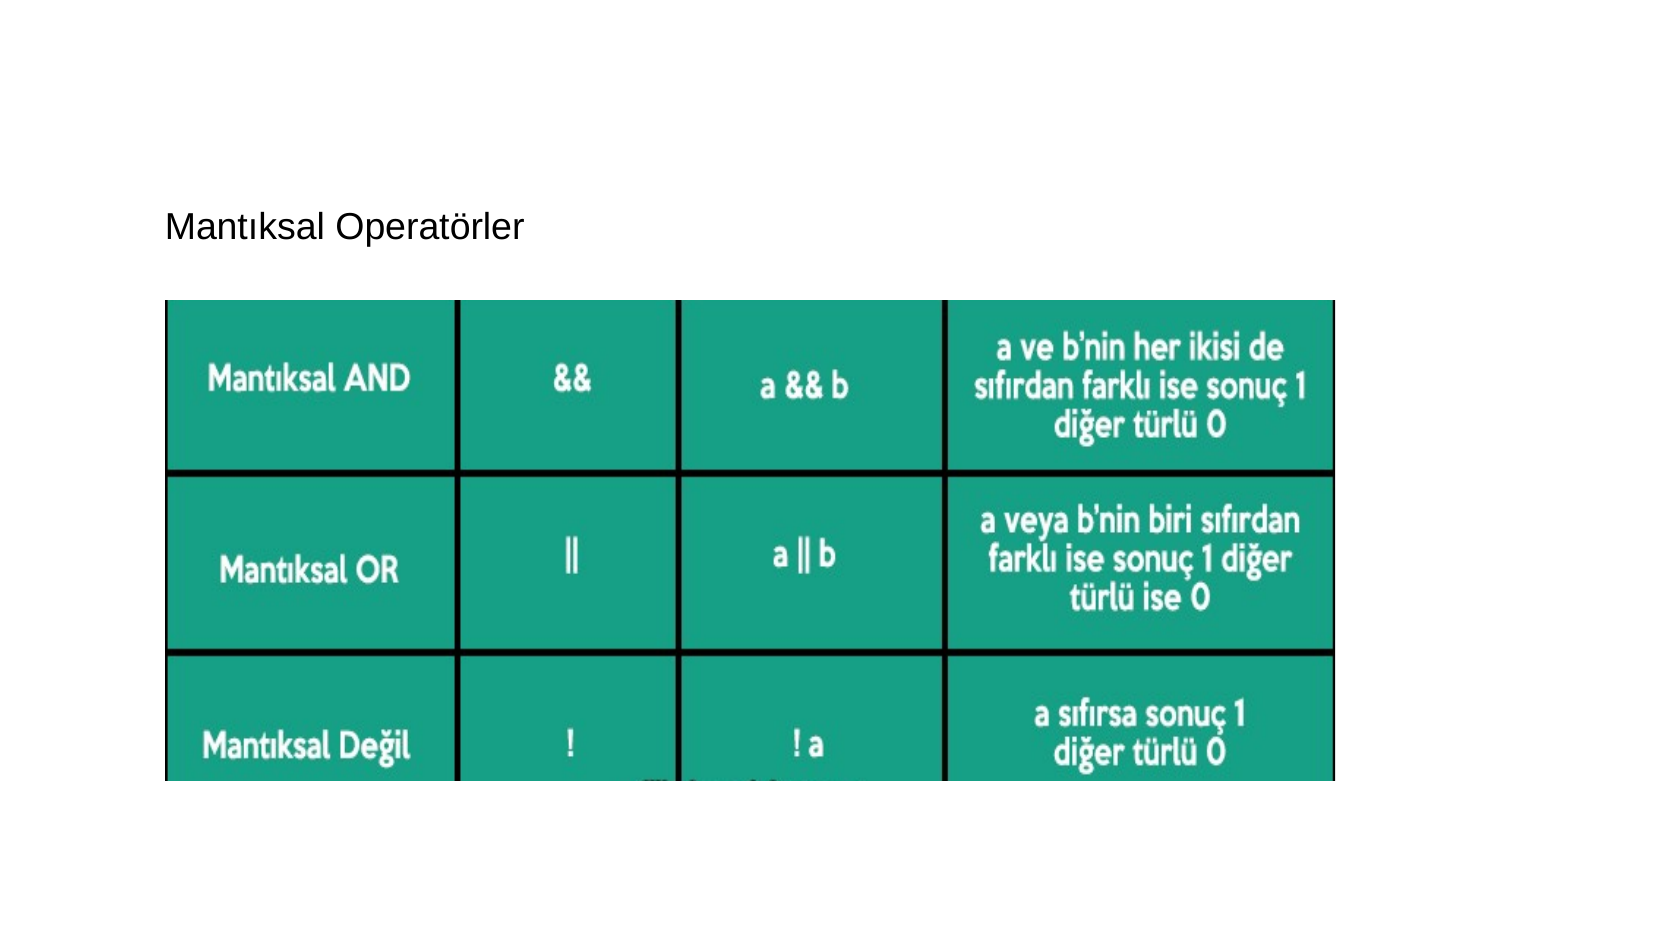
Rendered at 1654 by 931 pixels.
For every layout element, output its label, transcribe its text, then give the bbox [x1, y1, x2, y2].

text_box Mantıksal Operatörler [150, 198, 811, 256]
picture [165, 300, 1336, 781]
